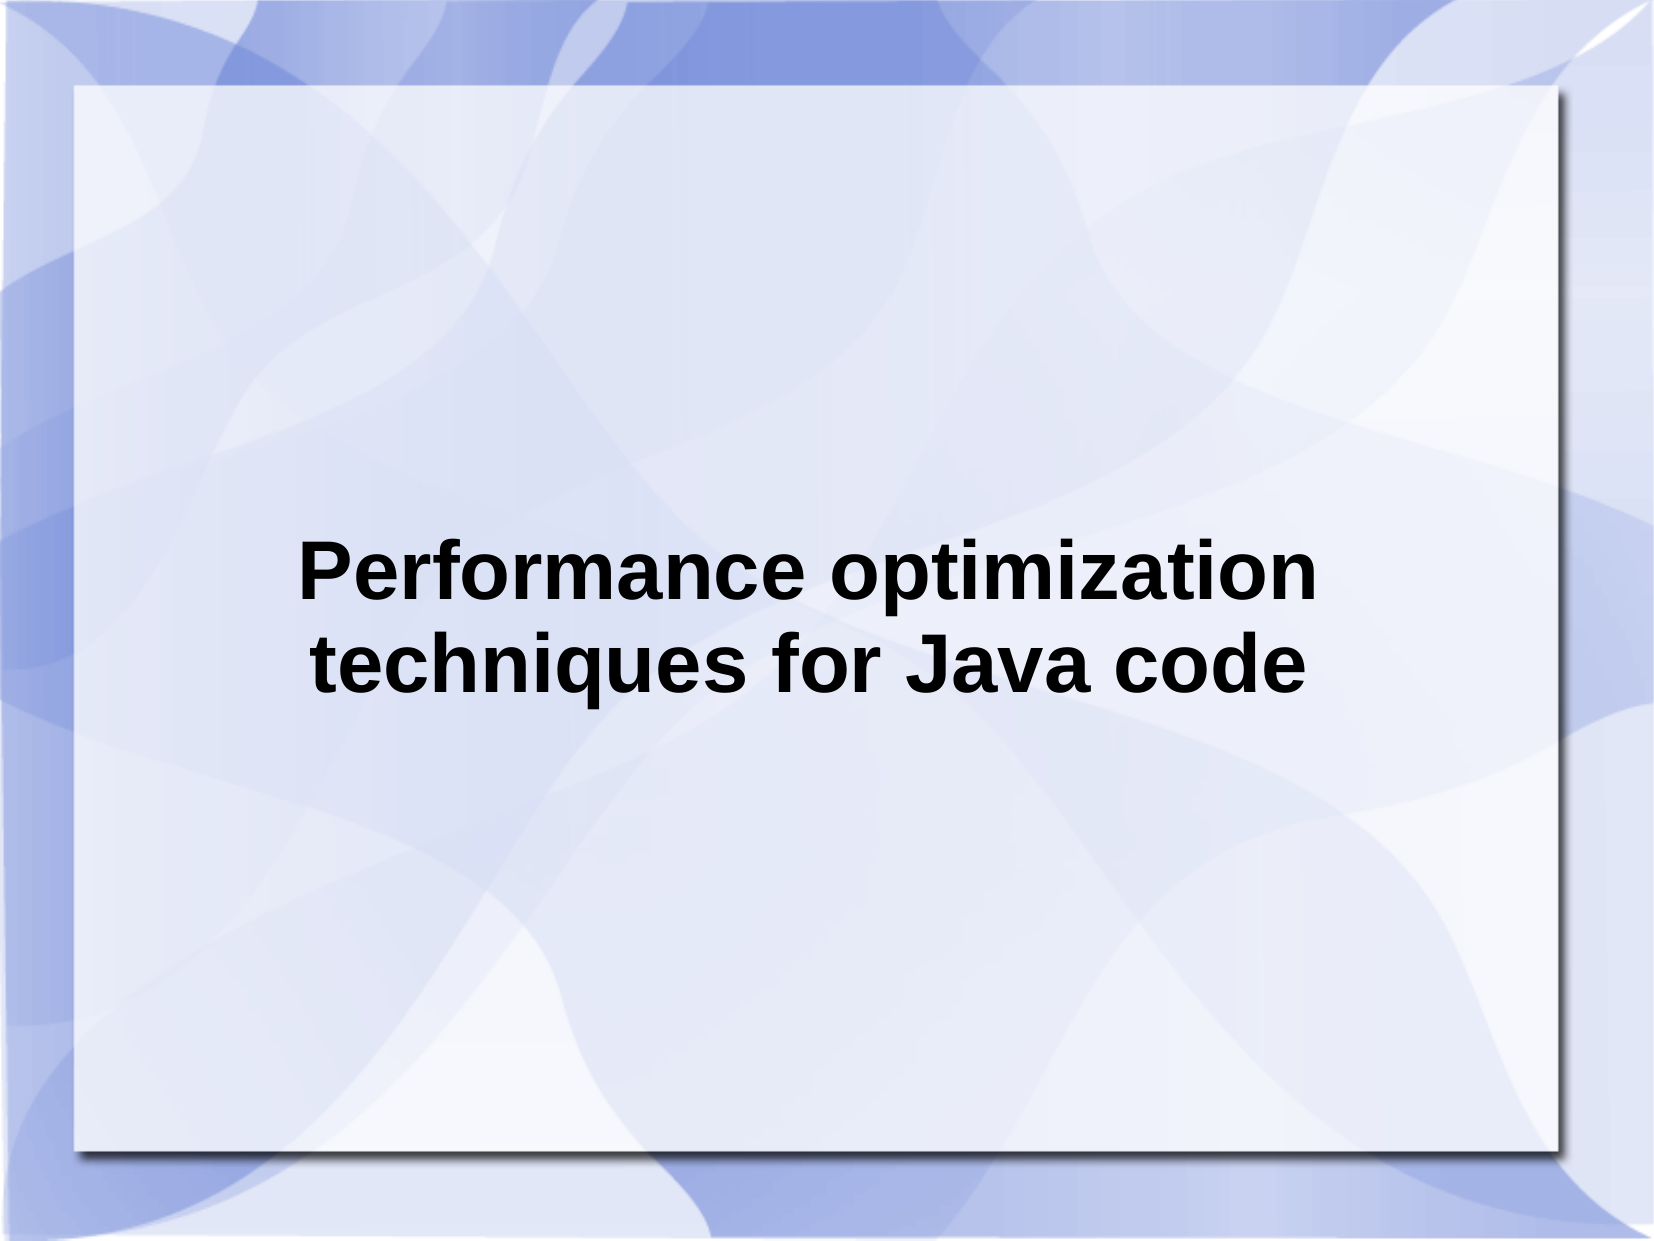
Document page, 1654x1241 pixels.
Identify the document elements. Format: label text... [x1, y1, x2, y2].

picture [0, 0, 1654, 1241]
subtitle Performance optimization techniques for Java code [82, 98, 1536, 1136]
